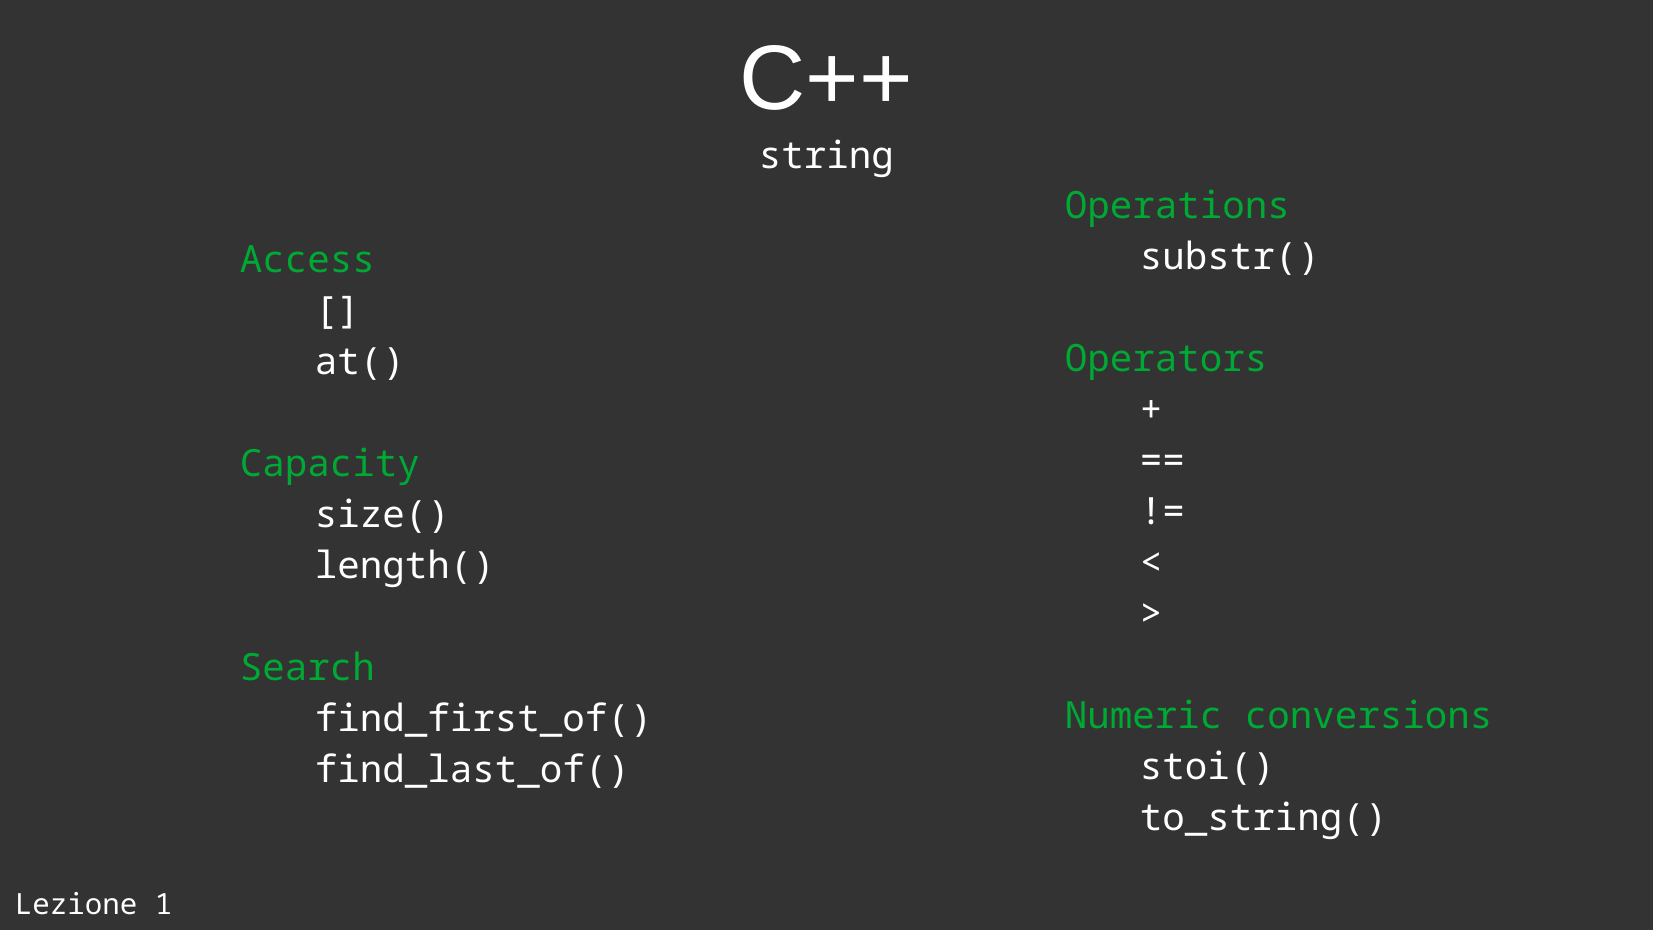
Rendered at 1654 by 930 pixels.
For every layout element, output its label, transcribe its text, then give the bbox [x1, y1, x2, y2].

text_box Lezione 1 [0, 875, 188, 930]
title C++ [82, 0, 1571, 156]
text_box string [744, 121, 909, 188]
text_box Access [] at() Capacity size() length() Search find_first_of() find_last_of() [225, 225, 670, 853]
text_box Operations substr() Operators + == != < > Numeric conversions stoi() to_string() [1050, 170, 1508, 901]
